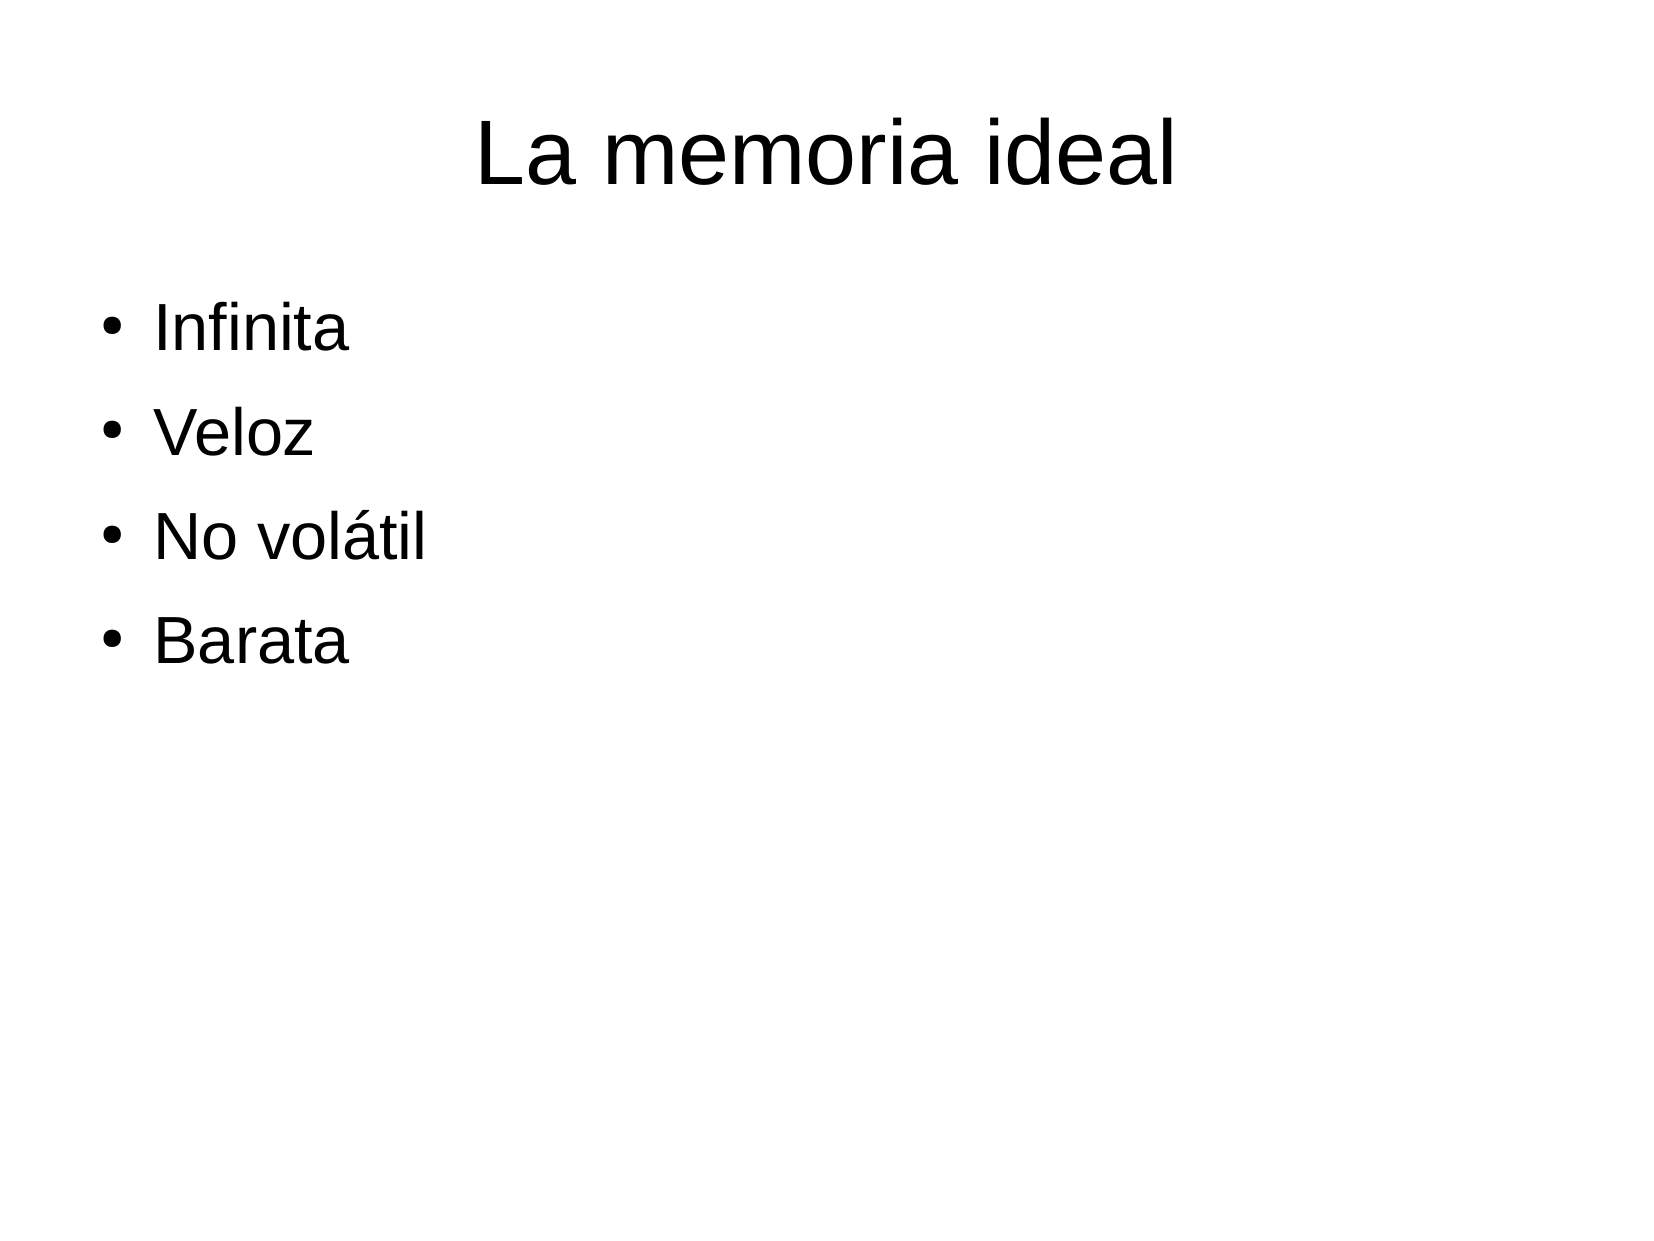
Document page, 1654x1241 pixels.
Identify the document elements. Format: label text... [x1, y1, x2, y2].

title La memoria ideal [82, 49, 1571, 257]
list Infinita Veloz No volátil Barata [82, 290, 1571, 1109]
